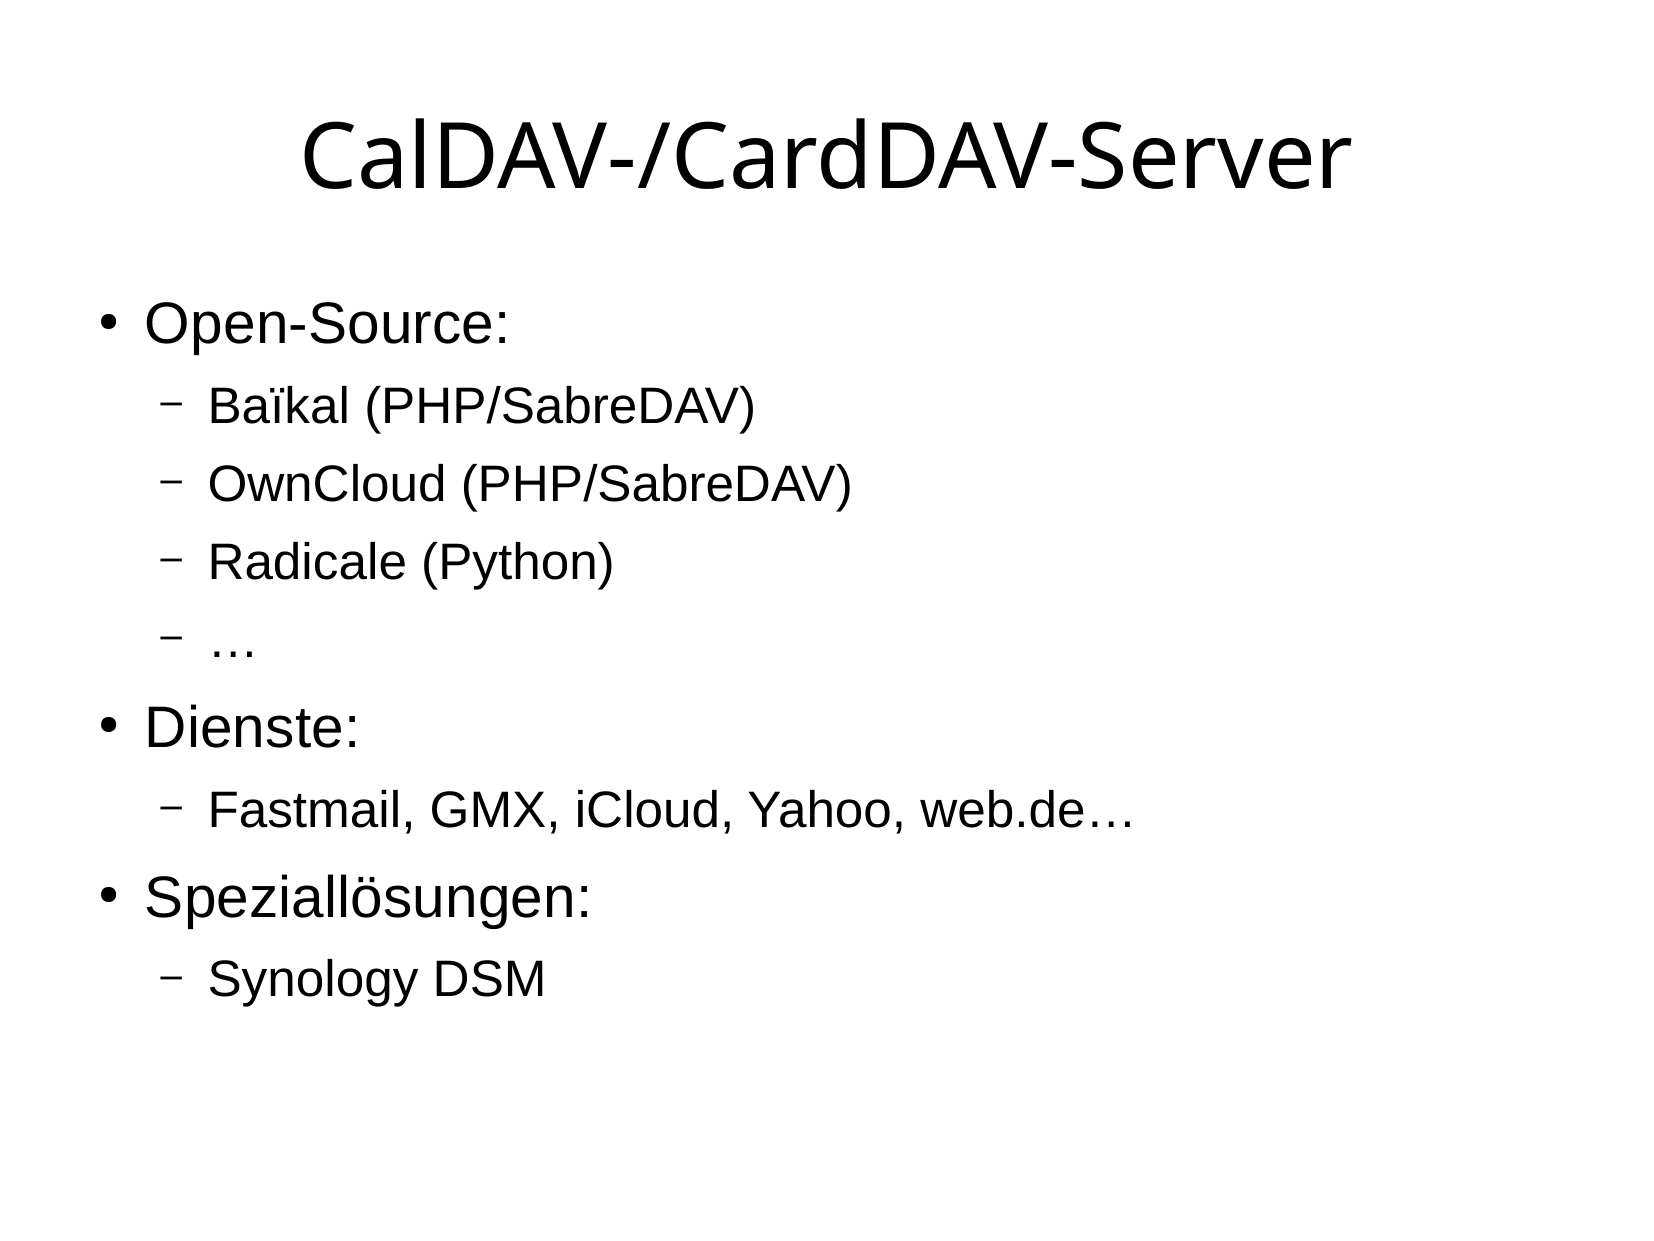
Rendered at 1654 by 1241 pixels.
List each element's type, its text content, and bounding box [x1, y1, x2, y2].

list Open-Source: Baïkal (PHP/SabreDAV) OwnCloud (PHP/SabreDAV) Radicale (Python) … Dienste: Fastmail, GMX, iCloud, Yahoo, web.de… Speziallösungen: Synology DSM [82, 290, 1571, 1010]
title CalDAV-/CardDAV-Server [82, 49, 1571, 257]
